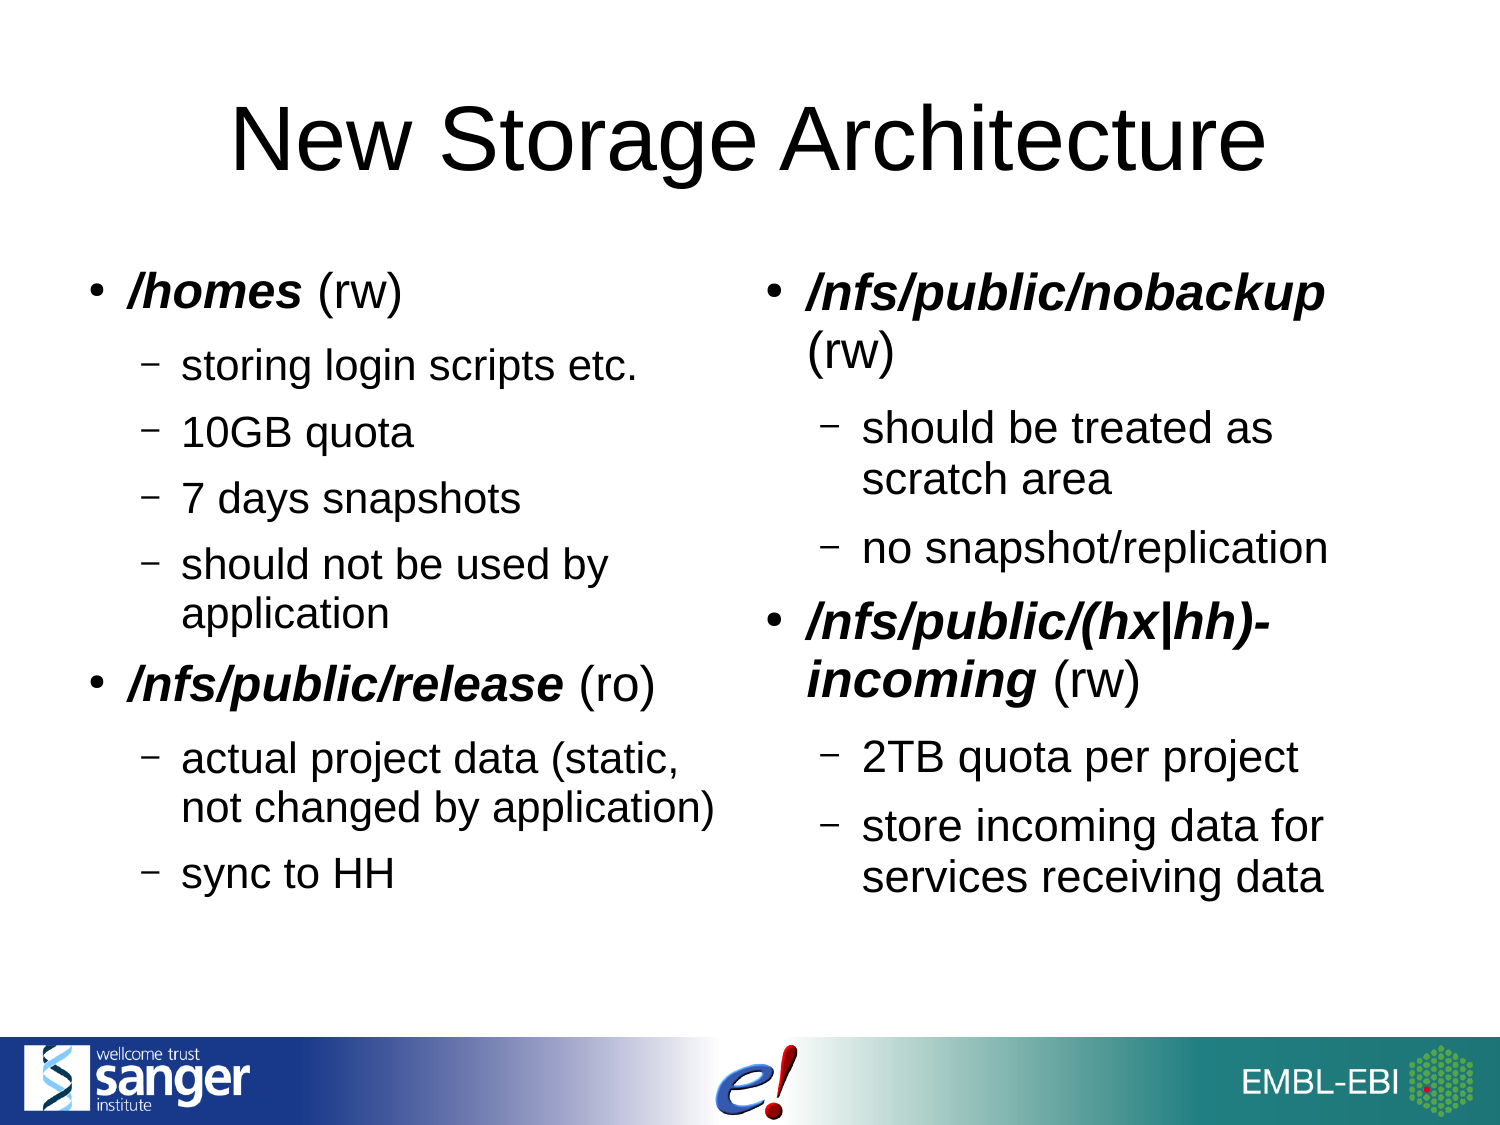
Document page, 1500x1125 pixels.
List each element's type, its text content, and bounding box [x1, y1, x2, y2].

list /homes (rw) storing login scripts etc. 10GB quota 7 days snapshots should not be used by application /nfs/public/release (ro) actual project data (static, not changed by application) sync to HH [75, 263, 720, 916]
title New Storage Architecture [75, 44, 1425, 233]
picture [0, 1037, 1500, 1125]
list /nfs/public/nobackup (rw) should be treated as scratch area no snapshot/replication /nfs/public/(hx|hh)-incoming (rw) 2TB quota per project store incoming data for services receiving data [751, 263, 1396, 916]
